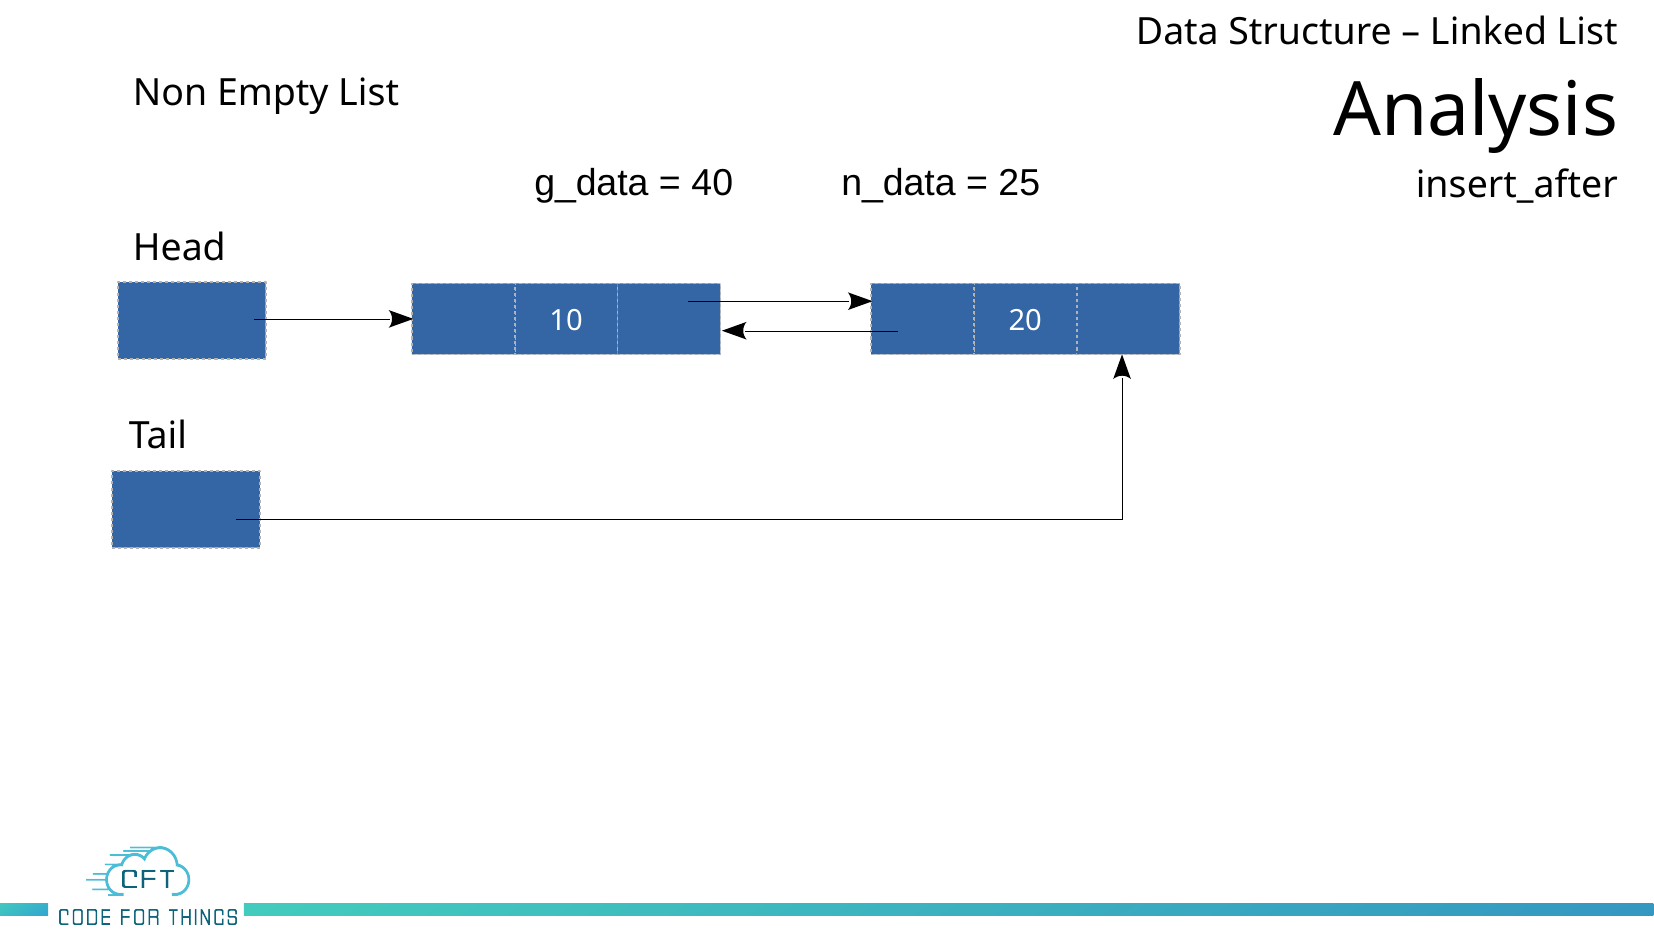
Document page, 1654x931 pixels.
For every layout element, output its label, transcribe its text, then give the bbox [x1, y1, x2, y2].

text_box [871, 283, 974, 355]
text_box Head [118, 212, 285, 293]
title Data Structure – Linked List Analysis insert_after [1099, 0, 1619, 216]
text_box g_data = 40 [519, 153, 749, 211]
text_box 20 [974, 283, 1076, 355]
text_box n_data = 25 [826, 153, 1056, 211]
text_box [118, 293, 266, 359]
text_box [112, 471, 260, 548]
text_box Tail [114, 401, 237, 468]
text_box Non Empty List [118, 58, 544, 125]
text_box [1076, 283, 1180, 355]
text_box [411, 283, 515, 355]
picture [59, 846, 237, 925]
text_box 10 [515, 283, 617, 355]
text_box [617, 283, 721, 355]
